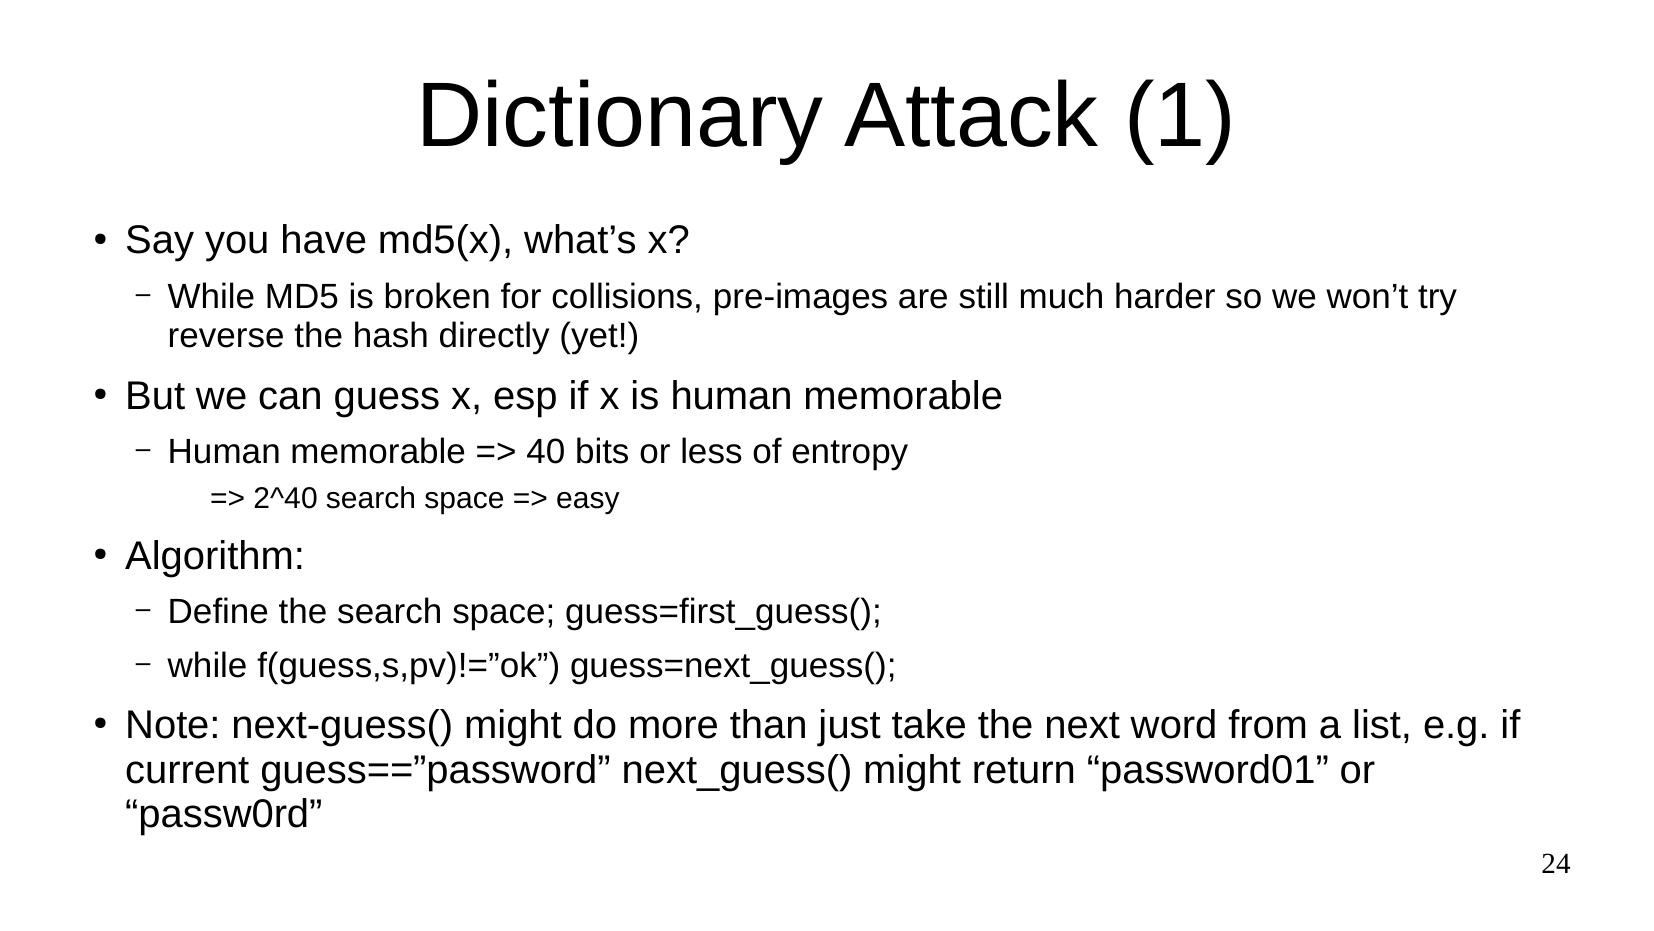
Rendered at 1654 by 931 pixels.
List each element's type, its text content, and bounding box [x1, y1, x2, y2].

title Dictionary Attack (1) [82, 37, 1571, 193]
list Say you have md5(x), what’s x? While MD5 is broken for collisions, pre-images are still much harder so we won’t try reverse the hash directly (yet!) But we can guess x, esp if x is human memorable Human memorable => 40 bits or less of entropy => 2^40 search space => easy Algorithm: Define the search space; guess=first_guess(); while f(guess,s,pv)!=”ok”) guess=next_guess(); Note: next-guess() might do more than just take the next word from a list, e.g. if current guess==”password” next_guess() might return “password01” or “passw0rd” [82, 217, 1571, 844]
